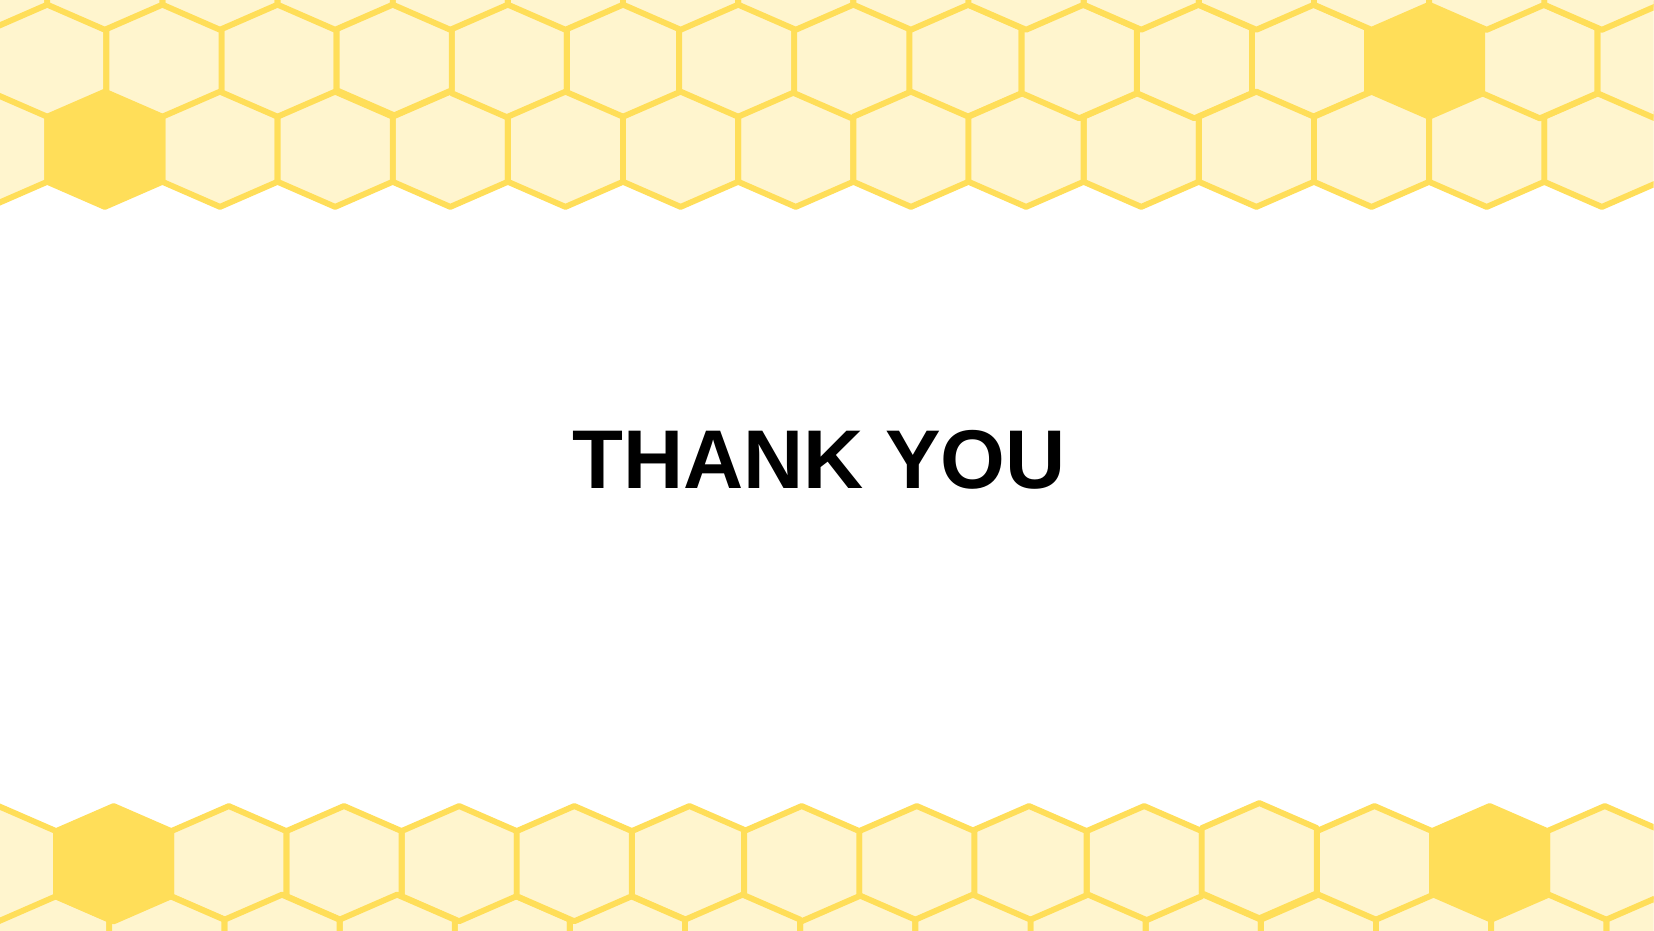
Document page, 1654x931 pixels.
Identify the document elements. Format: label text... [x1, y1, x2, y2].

list THANK YOU [76, 413, 1595, 678]
